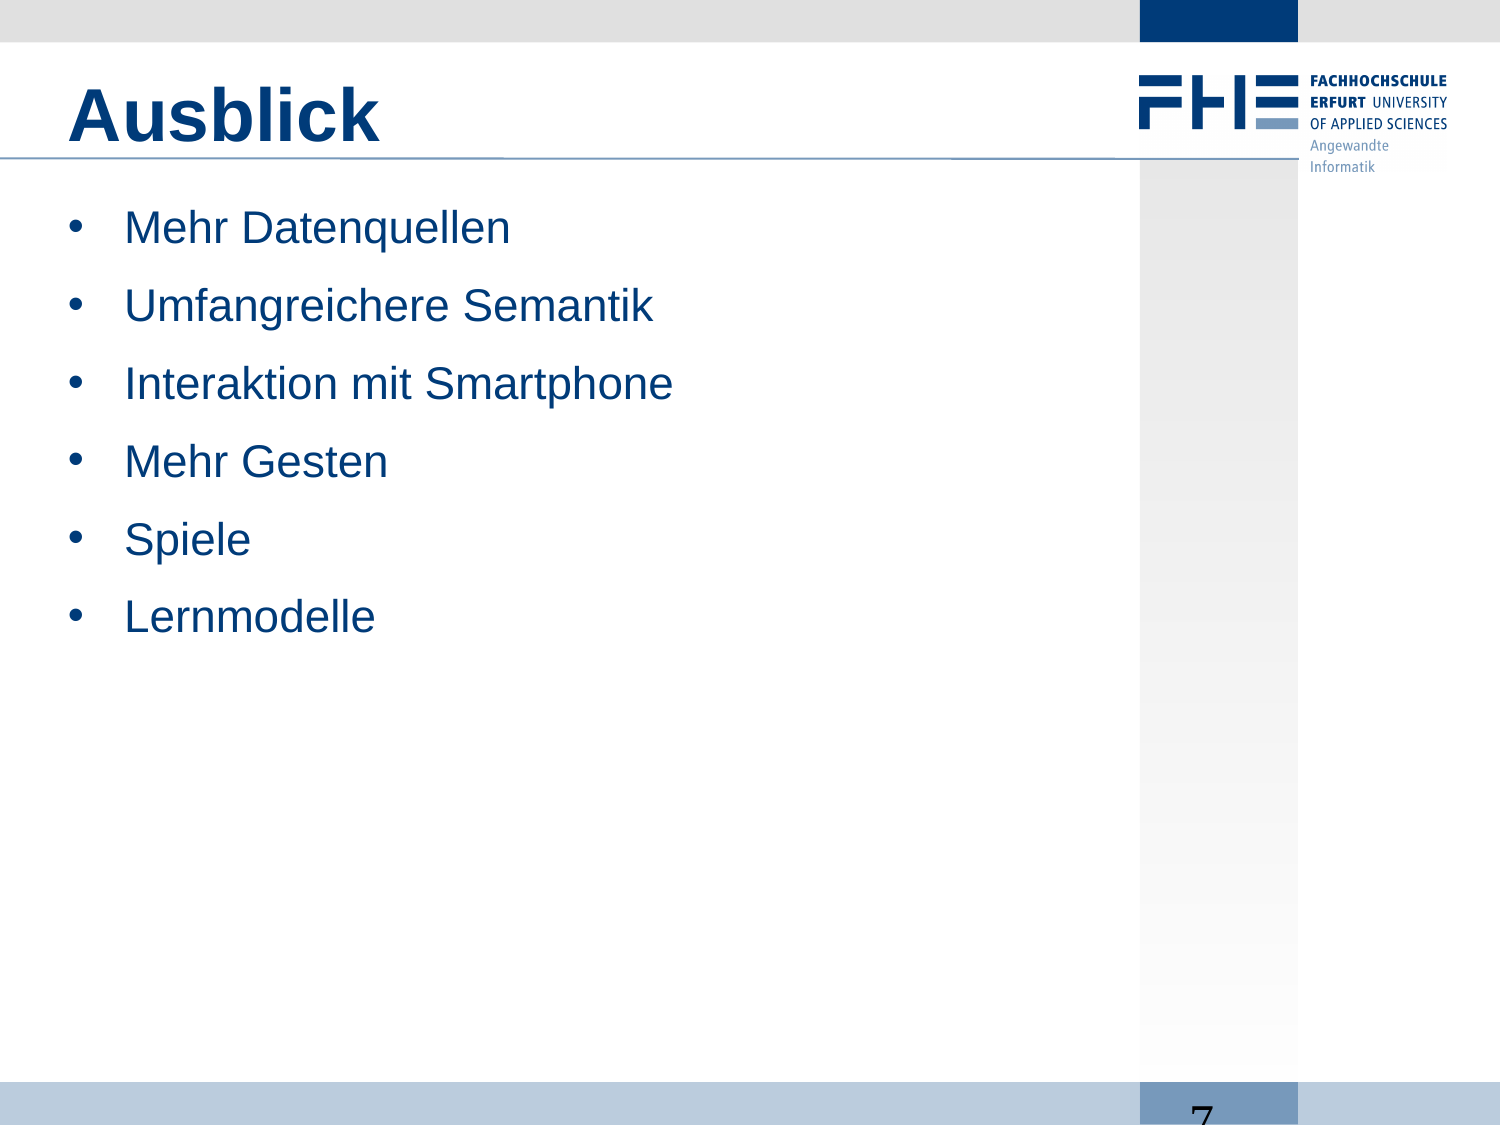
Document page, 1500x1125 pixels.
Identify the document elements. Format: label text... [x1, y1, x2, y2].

title Ausblick [53, 58, 1140, 142]
picture [1139, 75, 1447, 172]
list Mehr Datenquellen Umfangreichere Semantik Interaktion mit Smartphone Mehr Gesten Spiele Lernmodelle [53, 190, 1500, 1100]
